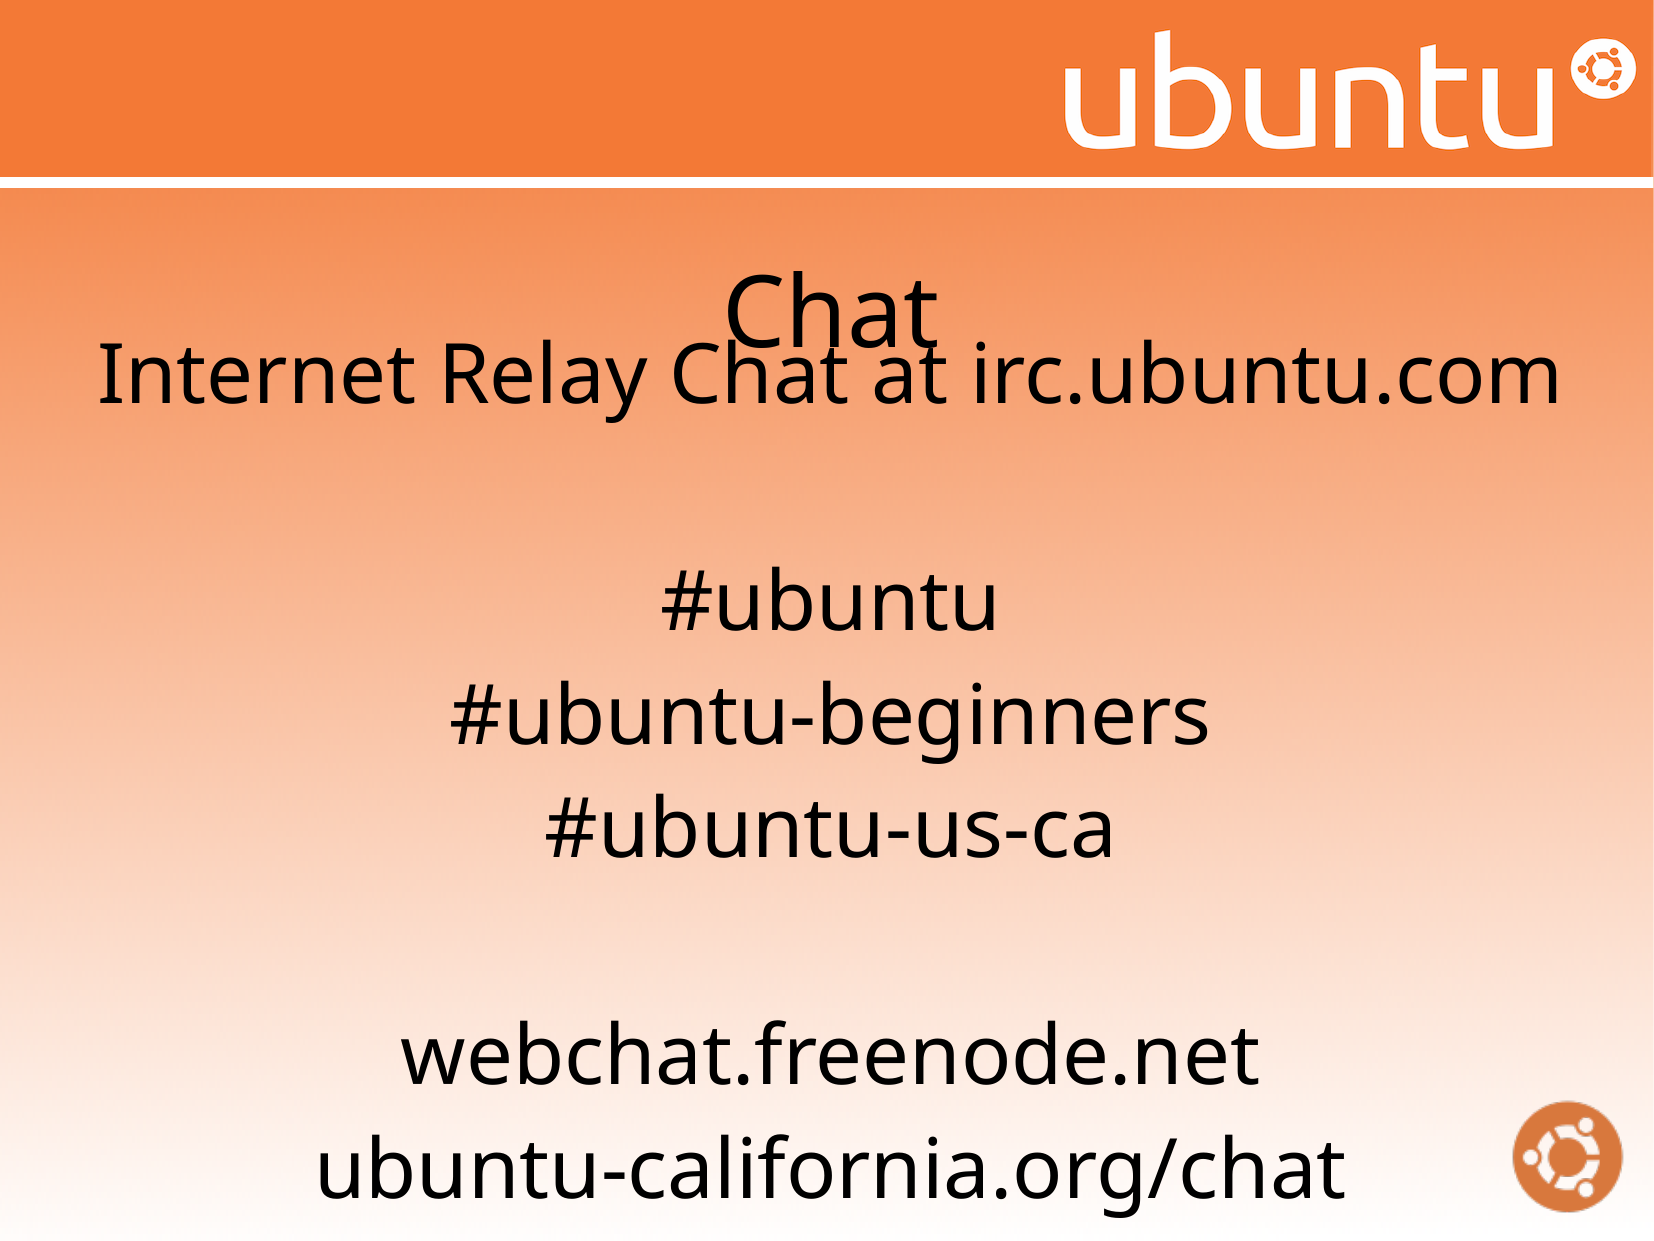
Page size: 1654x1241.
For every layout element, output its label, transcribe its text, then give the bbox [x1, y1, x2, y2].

title Chat [86, 205, 1576, 332]
subtitle Internet Relay Chat at irc.ubuntu.com #ubuntu #ubuntu-beginners #ubuntu-us-ca webchat.freenode.net ubuntu-california.org/chat [86, 332, 1576, 1206]
picture [0, 0, 1654, 1241]
